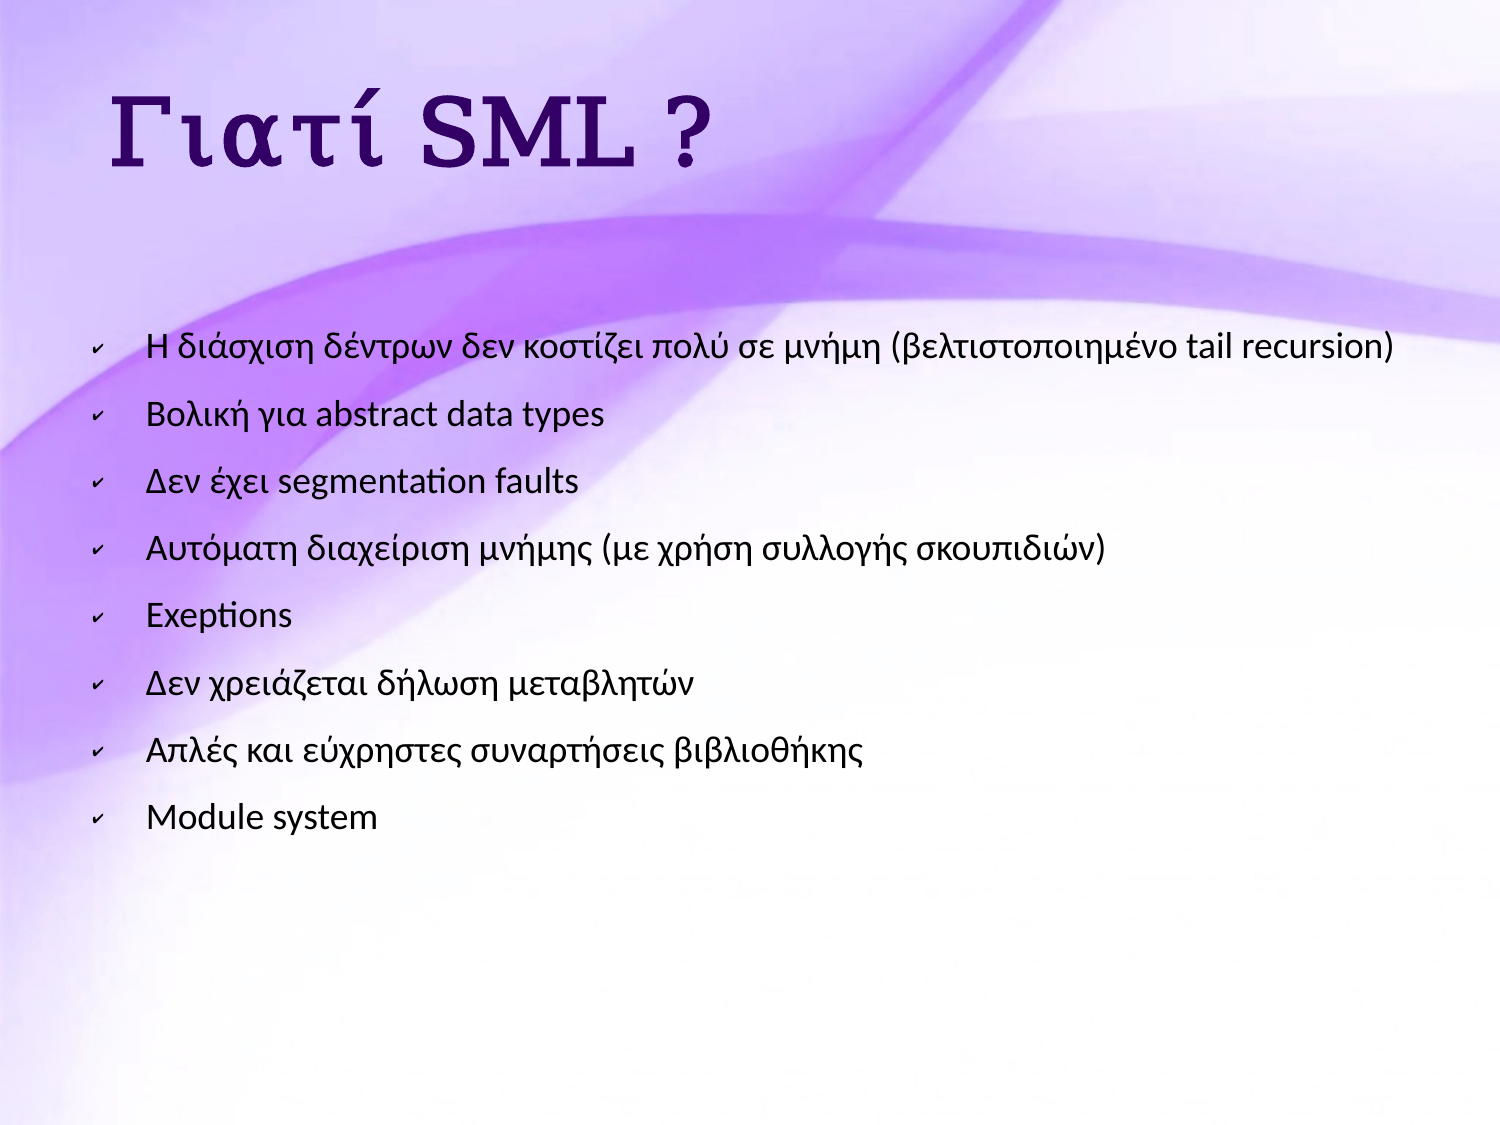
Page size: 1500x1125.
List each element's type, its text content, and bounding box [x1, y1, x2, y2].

list Η διάσχιση δέντρων δεν κοστίζει πολύ σε μνήμη (βελτιστοποιημένο tail recursion) Βολική για abstract data types Δεν έχει segmentation faults Αυτόματη διαχείριση μνήμης (με χρήση συλλογής σκουπιδιών) Exeptions Δεν χρειάζεται δήλωση μεταβλητών Απλές και εύχρηστες συναρτήσεις βιβλιοθήκης Module system [75, 263, 1425, 1006]
title Γιατί SML ? [106, 0, 1457, 394]
picture [0, 0, 1500, 1125]
